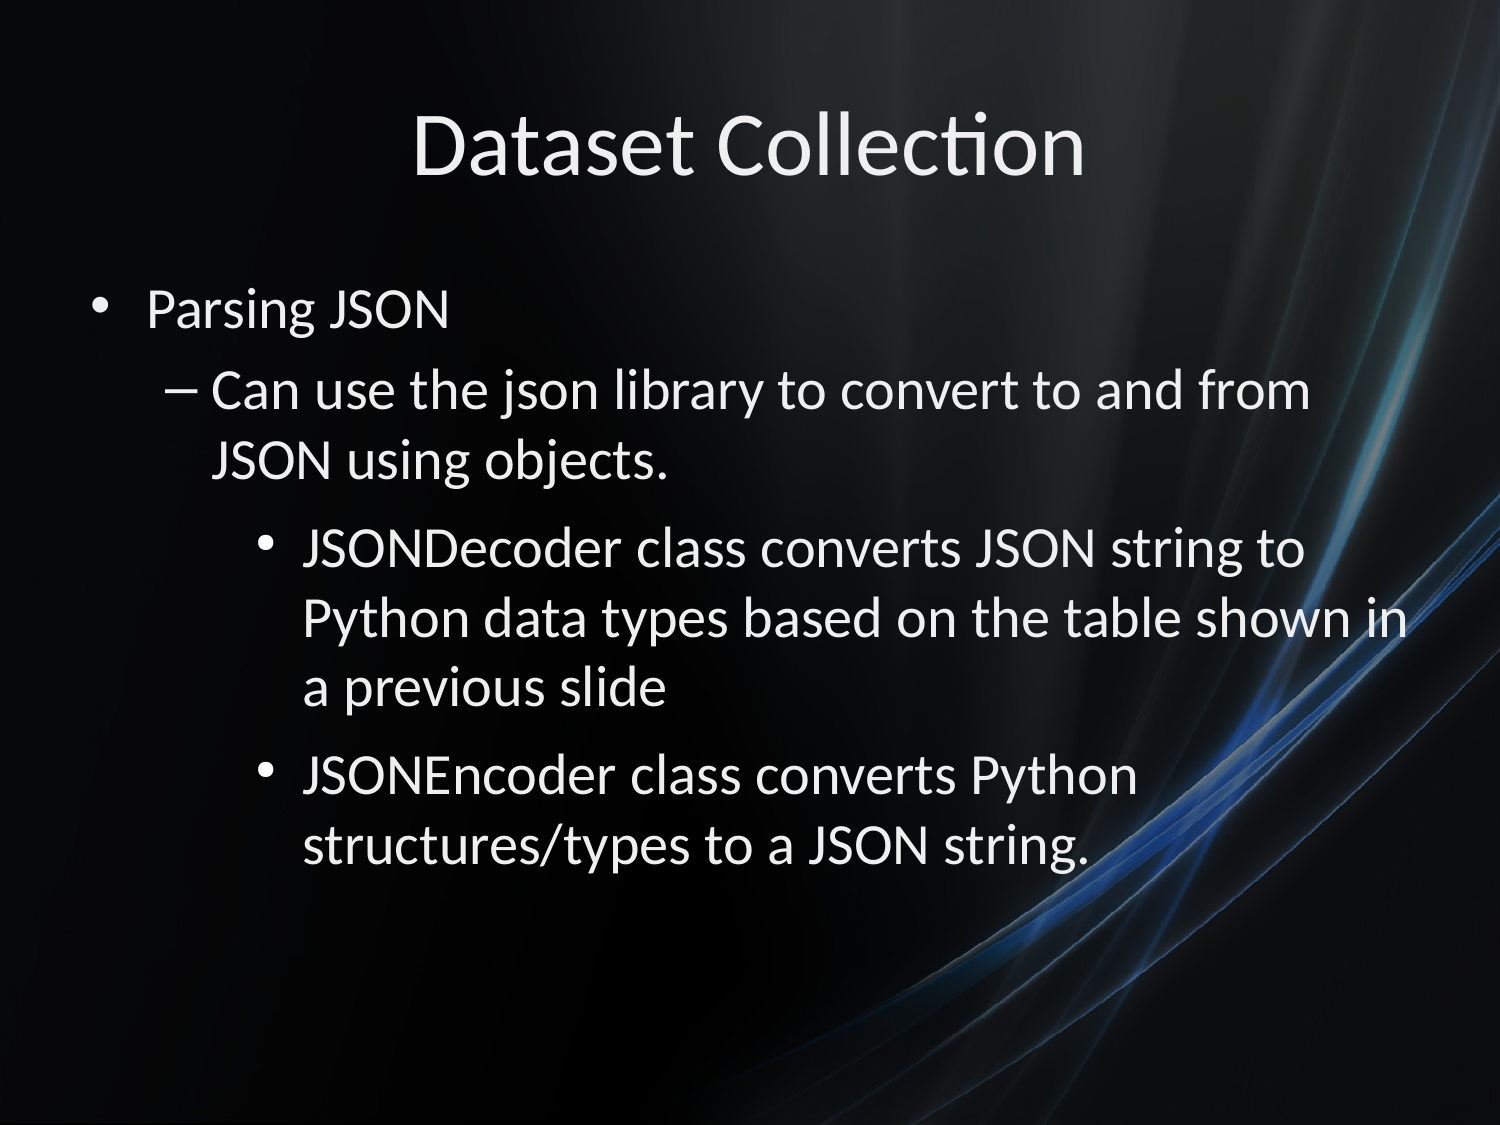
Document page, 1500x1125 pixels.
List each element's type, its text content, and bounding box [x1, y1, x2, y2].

list Parsing JSON Can use the json library to convert to and from JSON using objects. JSONDecoder class converts JSON string to Python data types based on the table shown in a previous slide JSONEncoder class converts Python structures/types to a JSON string. [75, 262, 1425, 1005]
picture [0, 0, 1500, 1125]
title Dataset Collection [75, 45, 1425, 233]
